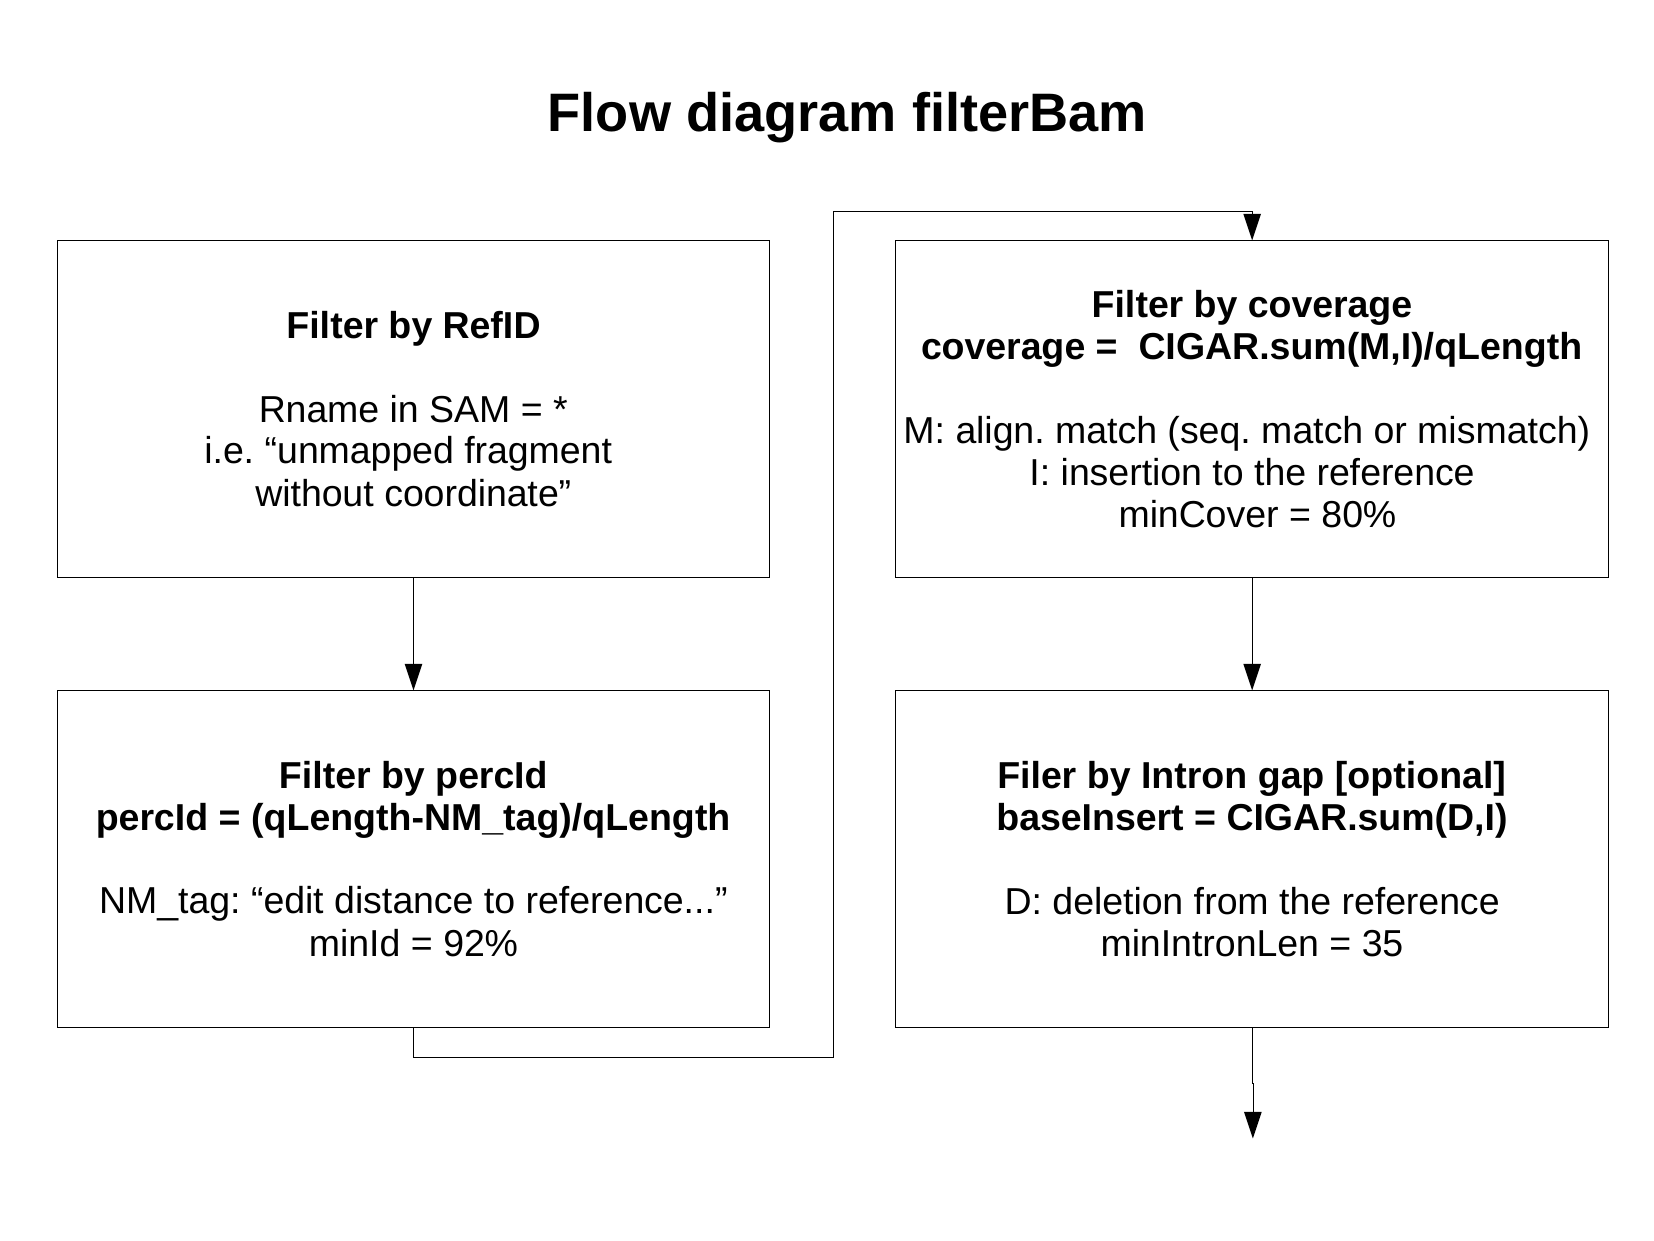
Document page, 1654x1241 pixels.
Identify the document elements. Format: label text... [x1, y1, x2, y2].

text_box Filter by RefID Rname in SAM = * i.e. “unmapped fragment without coordinate” [57, 240, 770, 578]
text_box Filter by percId percId = (qLength-NM_tag)/qLength NM_tag: “edit distance to reference...” minId = 92% [57, 690, 770, 1028]
text_box Filter by coverage coverage = CIGAR.sum(M,I)/qLength M: align. match (seq. match or mismatch) I: insertion to the reference minCover = 80% [895, 240, 1609, 578]
text_box Flow diagram filterBam [532, 74, 1163, 151]
text_box Filer by Intron gap [optional] baseInsert = CIGAR.sum(D,I) D: deletion from the reference minIntronLen = 35 [895, 690, 1609, 1028]
